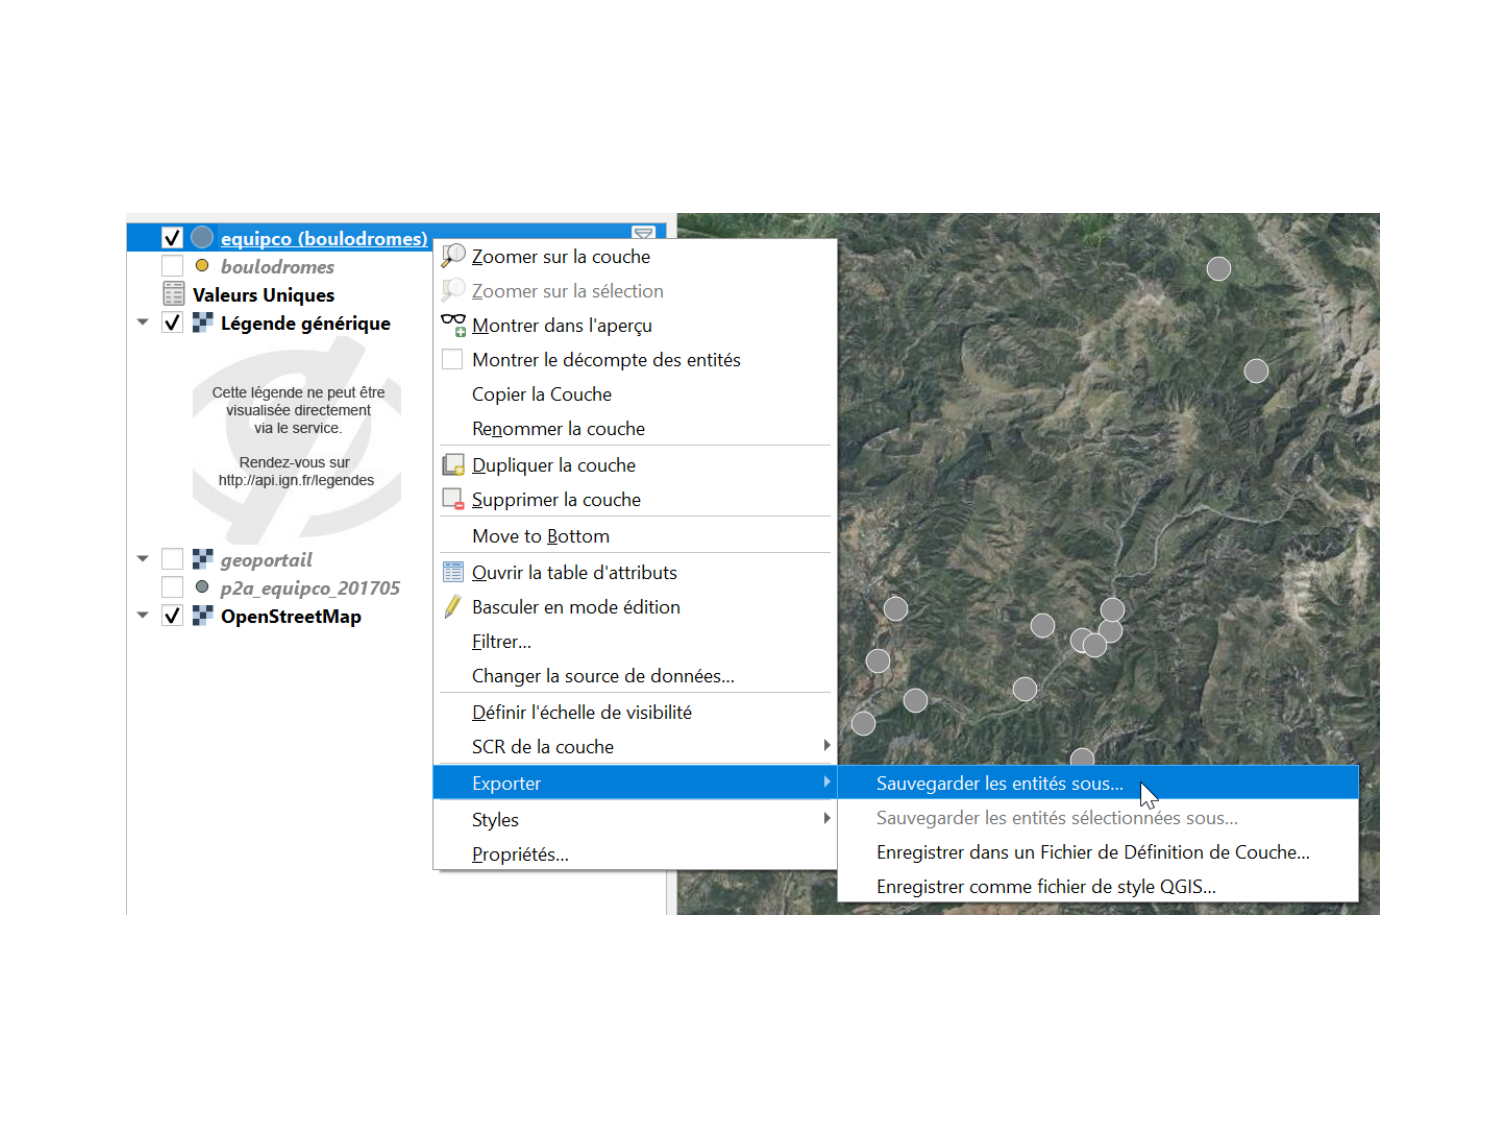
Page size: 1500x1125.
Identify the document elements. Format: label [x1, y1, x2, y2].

picture [126, 213, 1380, 915]
